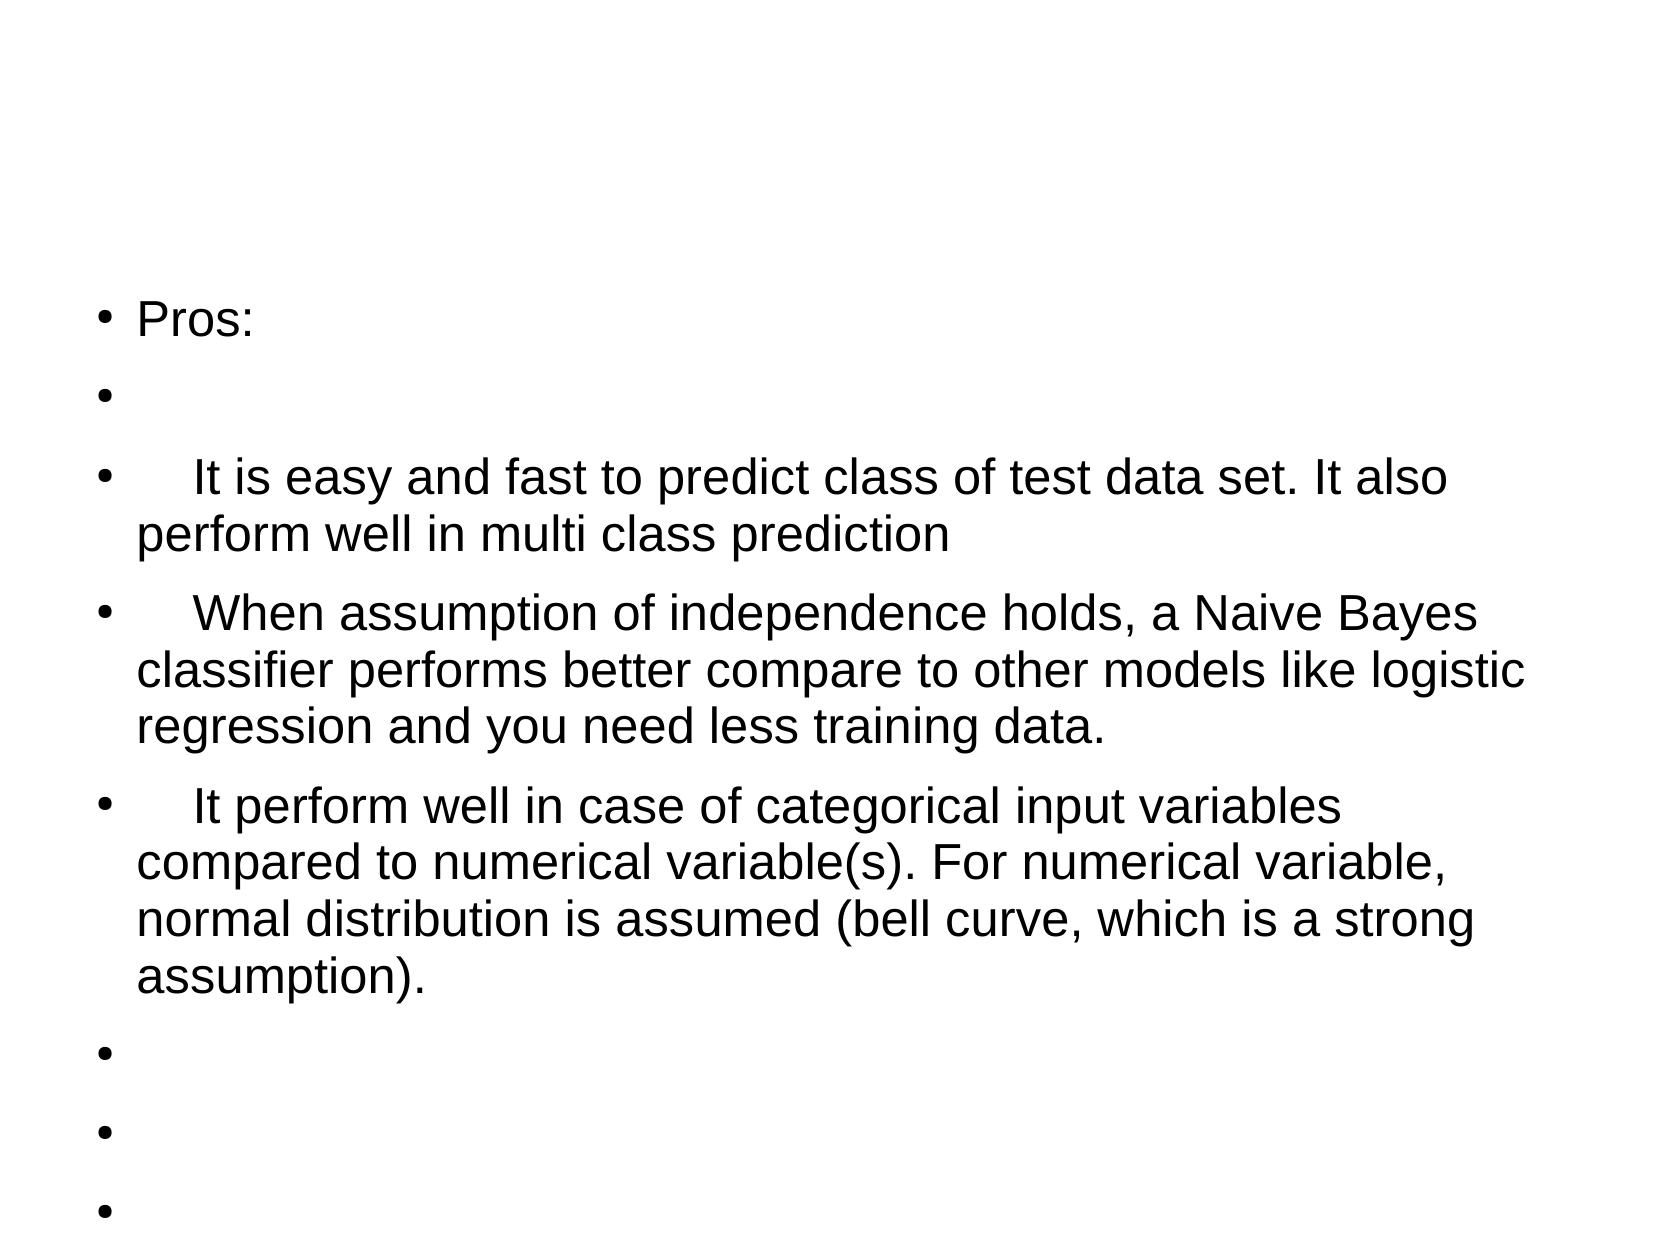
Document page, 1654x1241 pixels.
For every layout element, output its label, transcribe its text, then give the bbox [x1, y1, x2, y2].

list Pros: It is easy and fast to predict class of test data set. It also perform well in multi class prediction When assumption of independence holds, a Naive Bayes classifier performs better compare to other models like logistic regression and you need less training data. It perform well in case of categorical input variables compared to numerical variable(s). For numerical variable, normal distribution is assumed (bell curve, which is a strong assumption). [82, 290, 1571, 1010]
